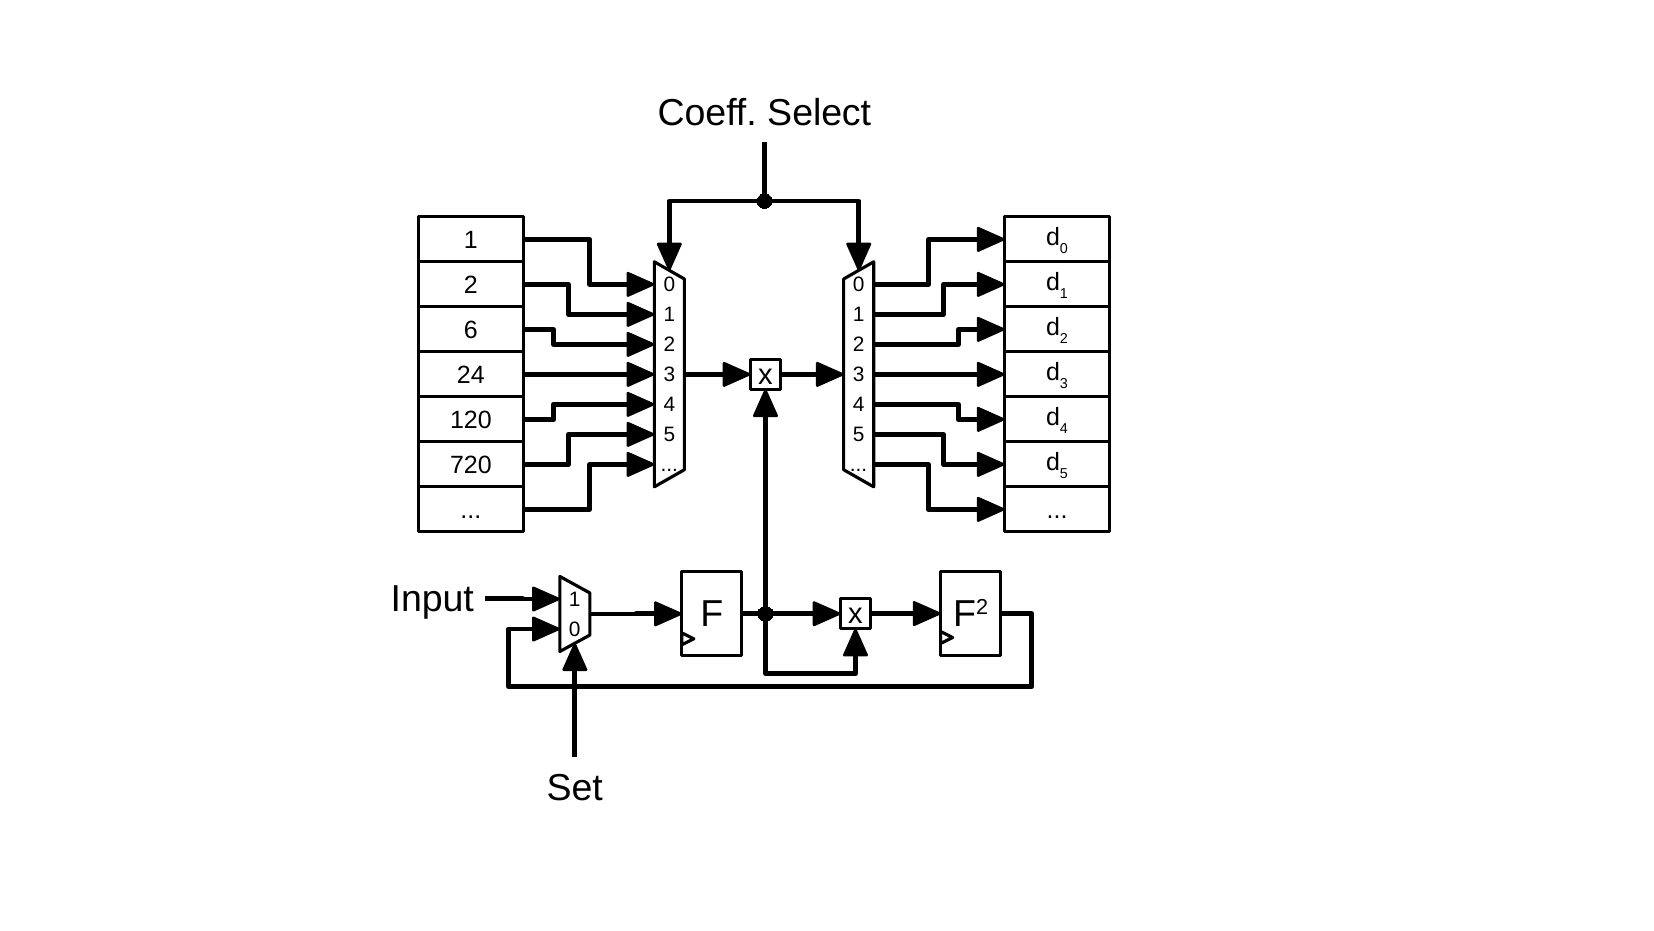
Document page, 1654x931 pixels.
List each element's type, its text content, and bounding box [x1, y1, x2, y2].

text_box 0 [656, 269, 682, 300]
text_box [757, 606, 774, 621]
text_box ... [1004, 486, 1110, 532]
text_box 24 [418, 351, 524, 396]
text_box d1 [1004, 261, 1110, 306]
text_box 120 [418, 396, 524, 441]
text_box Input [379, 568, 485, 629]
text_box 2 [418, 261, 524, 306]
text_box 5 [846, 419, 872, 450]
text_box 4 [656, 390, 682, 419]
text_box 3 [846, 360, 872, 390]
text_box ... [846, 450, 872, 480]
text_box 5 [656, 419, 682, 450]
text_box 1 [846, 300, 872, 330]
text_box 3 [656, 360, 682, 390]
text_box 6 [418, 306, 524, 351]
text_box 2 [846, 330, 872, 360]
text_box 720 [418, 441, 524, 486]
text_box 0 [579, 638, 590, 644]
text_box 1 [577, 583, 590, 590]
text_box 0 [562, 614, 588, 644]
text_box ... [843, 472, 856, 480]
text_box 0 [843, 269, 856, 276]
text_box F [681, 571, 742, 656]
text_box [757, 193, 773, 209]
text_box Coeff. Select [712, 81, 818, 142]
text_box 4 [846, 390, 872, 419]
text_box 1 [562, 583, 588, 614]
text_box d3 [1004, 351, 1110, 396]
text_box 0 [846, 269, 872, 300]
text_box x [840, 598, 871, 629]
text_box d5 [1004, 441, 1110, 486]
text_box Set [538, 756, 611, 817]
text_box F2 [940, 571, 1001, 656]
text_box d2 [1004, 306, 1110, 351]
text_box d4 [1004, 396, 1110, 441]
text_box x [750, 359, 781, 390]
text_box 0 [672, 269, 685, 276]
text_box ... [656, 450, 682, 480]
text_box 1 [418, 216, 524, 261]
text_box 1 [656, 300, 682, 330]
text_box 2 [656, 330, 682, 360]
text_box ... [672, 472, 685, 480]
text_box ... [418, 486, 524, 532]
text_box d0 [1004, 216, 1110, 261]
